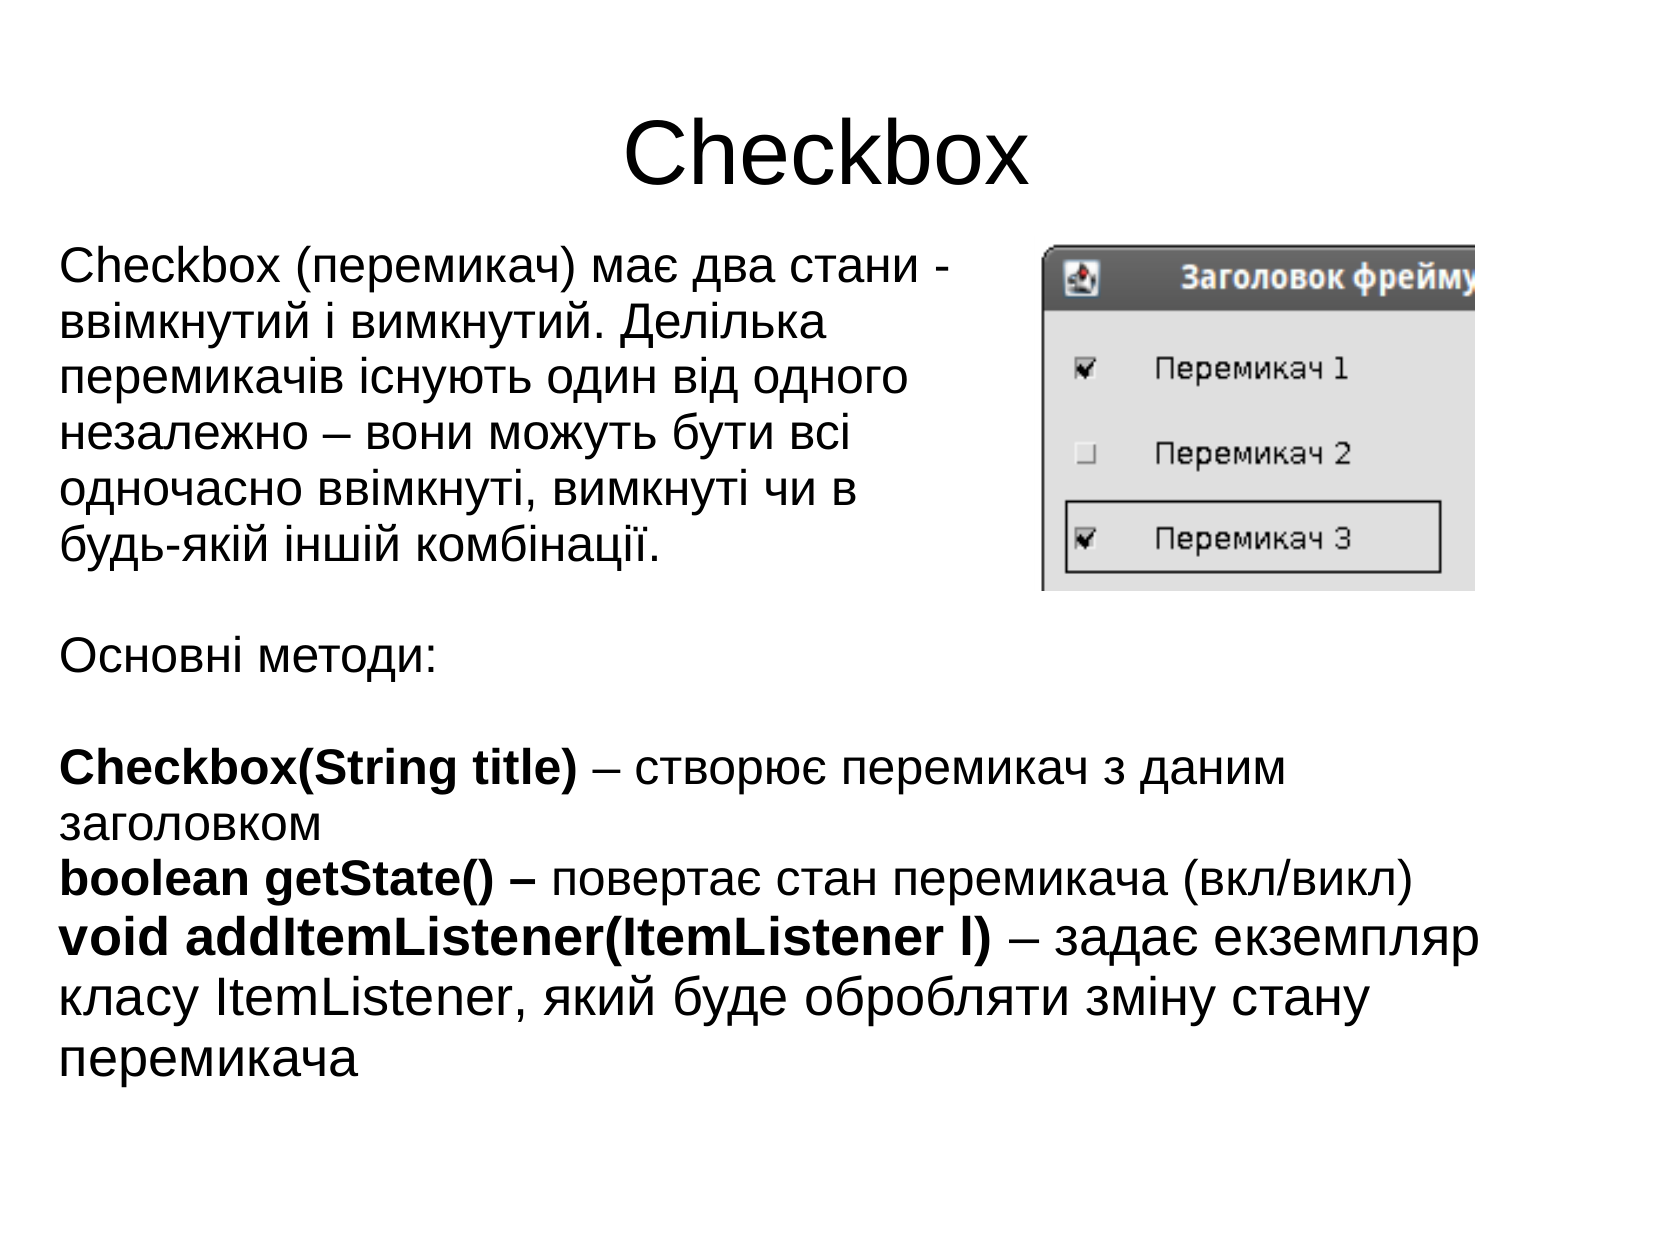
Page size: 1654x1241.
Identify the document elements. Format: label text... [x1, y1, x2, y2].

picture [1033, 236, 1475, 591]
subtitle Checkbox (перемикач) має два стани - ввімкнутий і вимкнутий. Делілька перемикачів існують один від одного незалежно – вони можуть бути всі одночасно ввімкнуті, вимкнуті чи в будь-якій іншій комбінації. Основні методи: Checkbox(String title) – створює перемикач з даним заголовком boolean getState() – повертає стан перемикача (вкл/викл) void addItemListener(ItemListener l) – задає екземпляр класу ItemListener, який буде обробляти зміну стану перемикача [59, 237, 1548, 1144]
title Checkbox [82, 49, 1571, 257]
